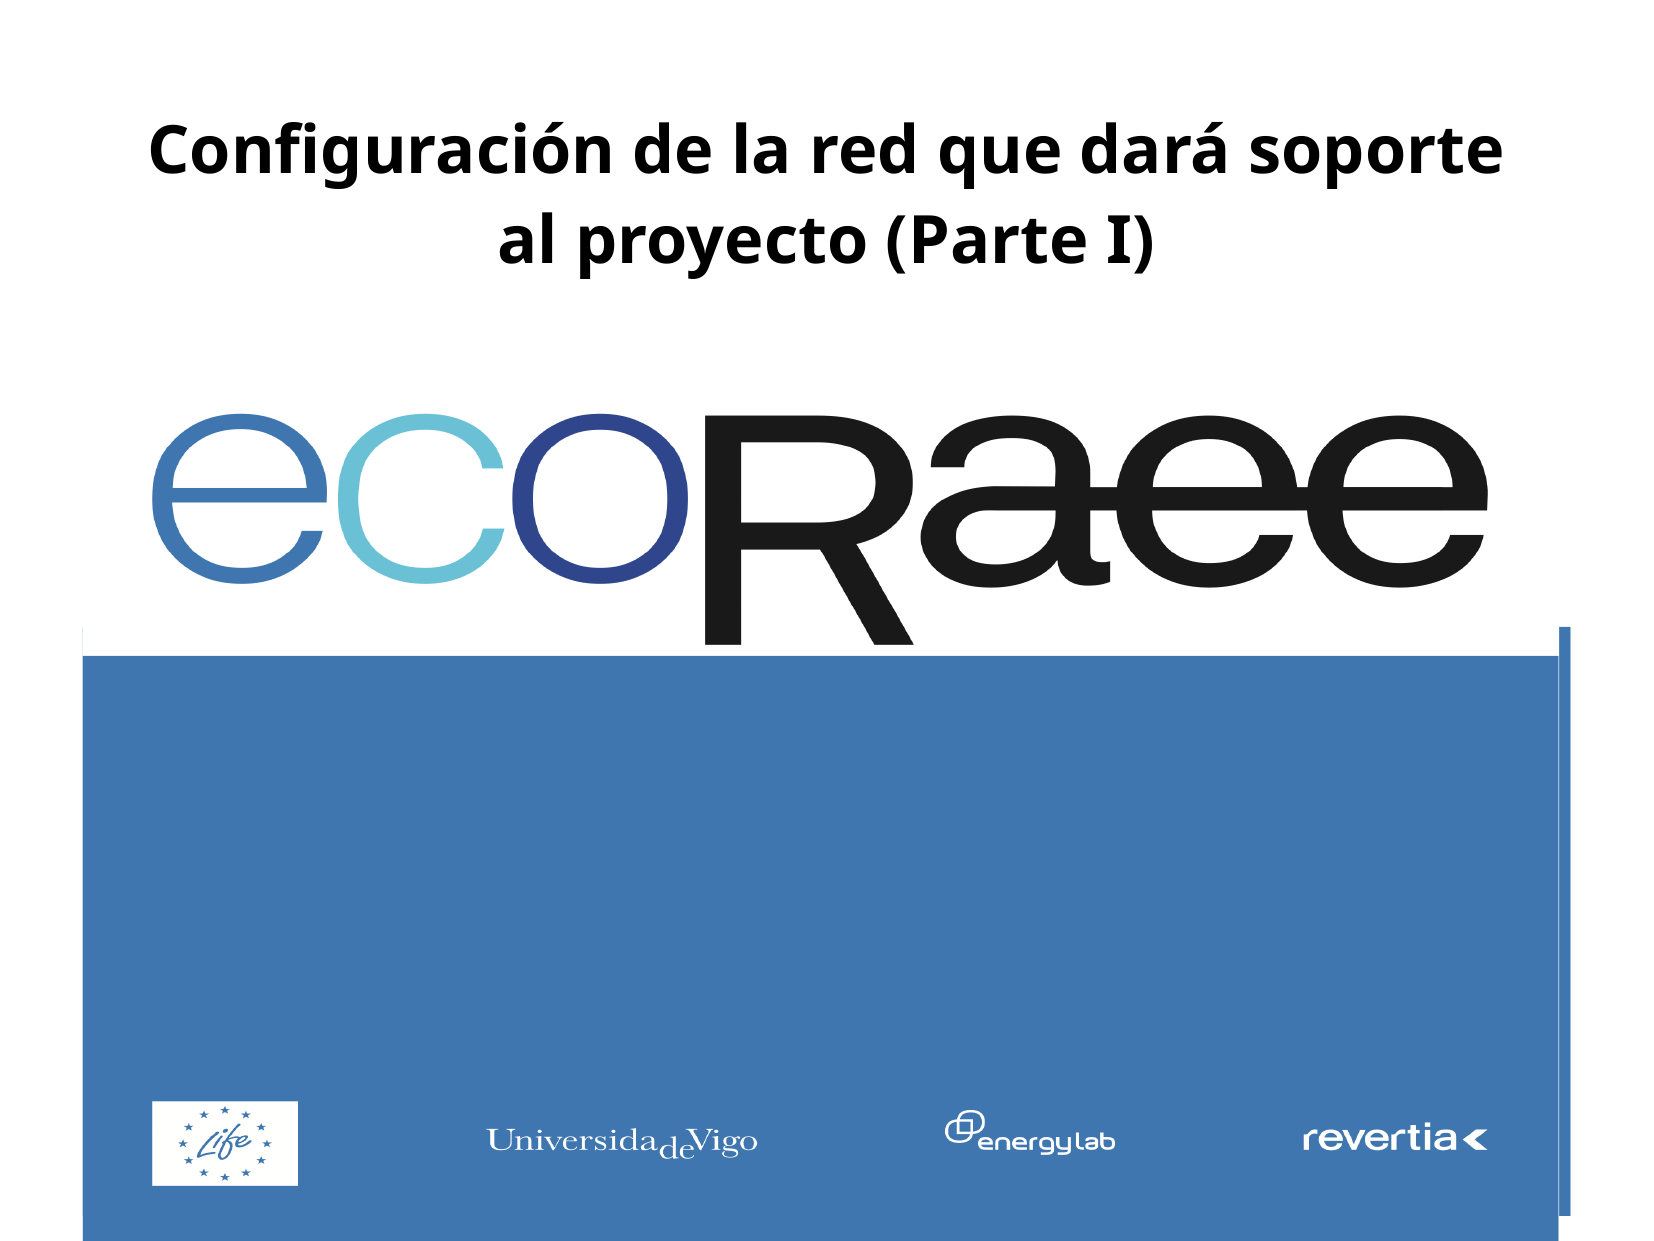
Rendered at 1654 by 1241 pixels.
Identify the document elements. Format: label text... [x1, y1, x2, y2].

text_box Configuración de la red que dará soporte al proyecto (Parte I) [129, 94, 1524, 265]
picture [82, 287, 1560, 1241]
